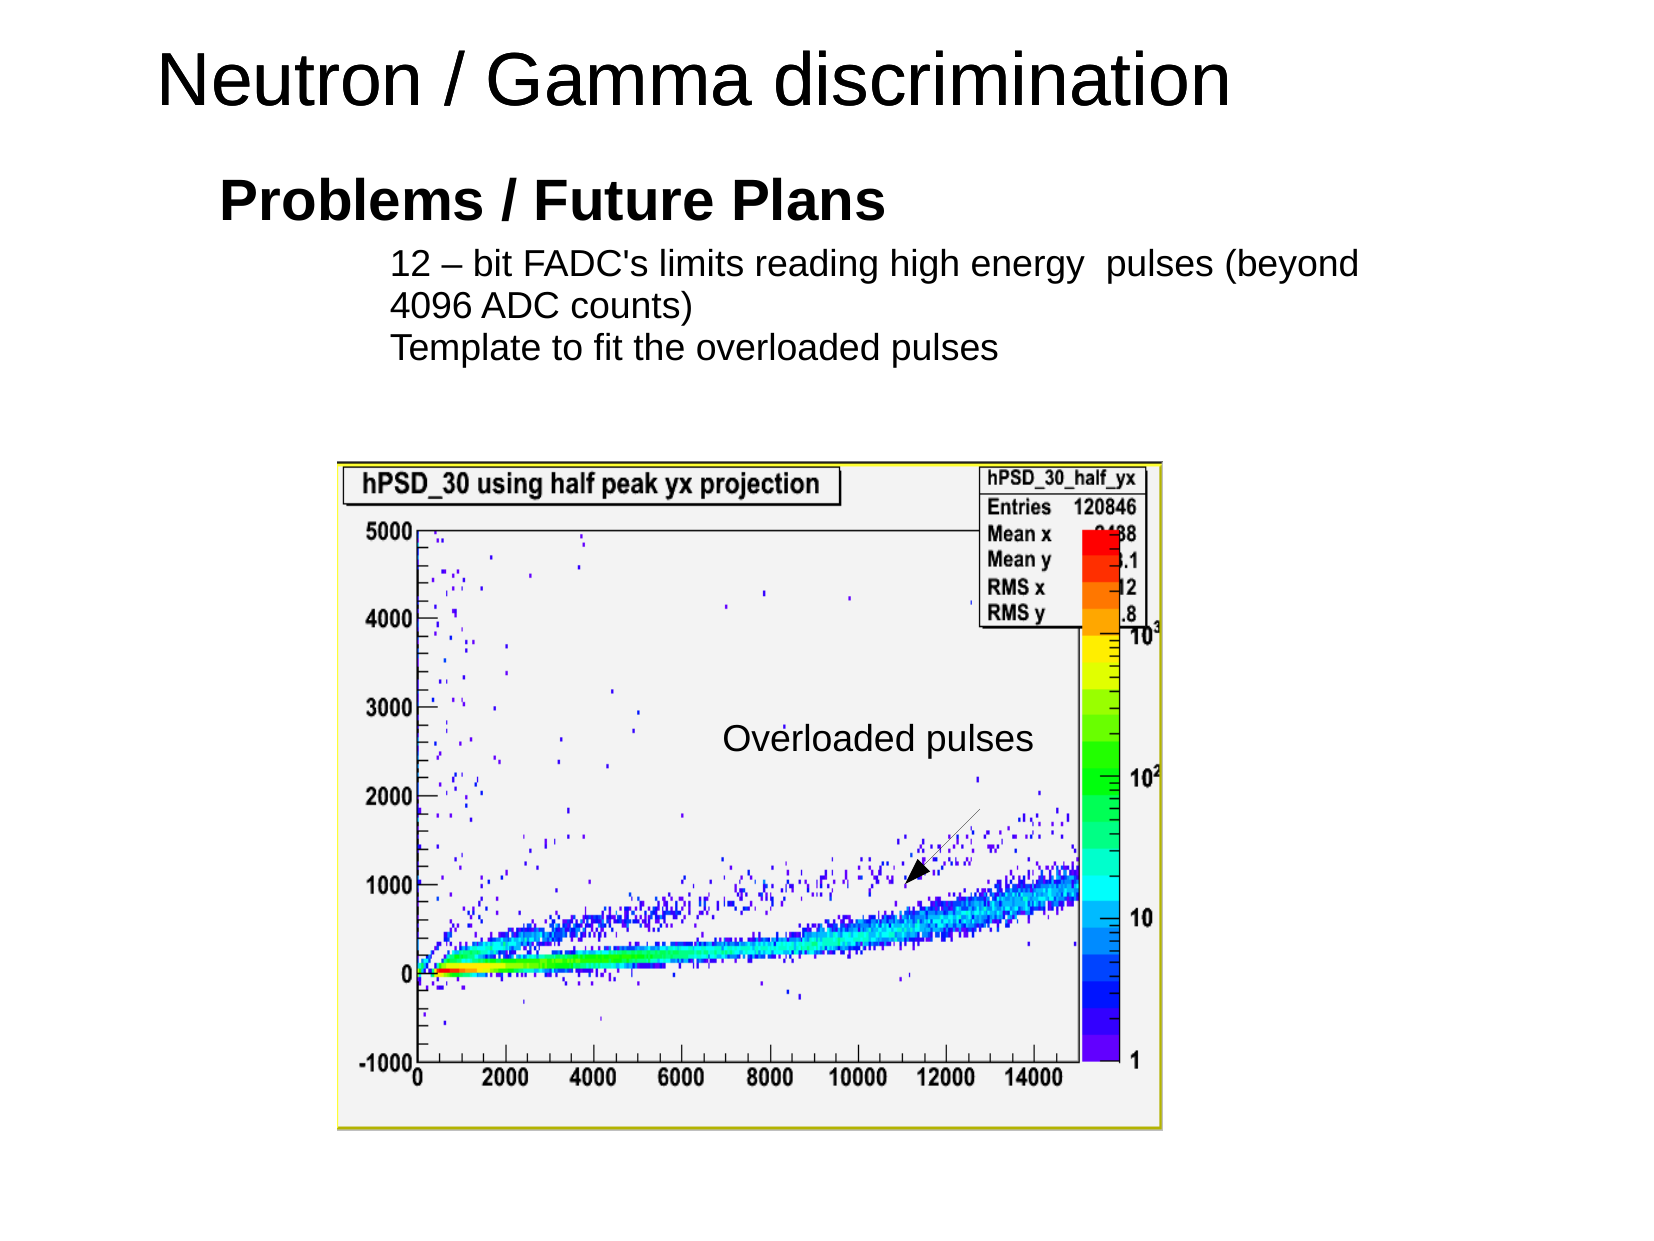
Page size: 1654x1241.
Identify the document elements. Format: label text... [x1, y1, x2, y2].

text_box Neutron / Gamma discrimination [142, 30, 1654, 144]
picture [337, 461, 1163, 1131]
text_box 12 – bit FADC's limits reading high energy pulses (beyond 4096 ADC counts) Template to fit the overloaded pulses [375, 235, 1426, 482]
text_box Overloaded pulses [707, 710, 1049, 767]
text_box Problems / Future Plans [205, 160, 903, 240]
